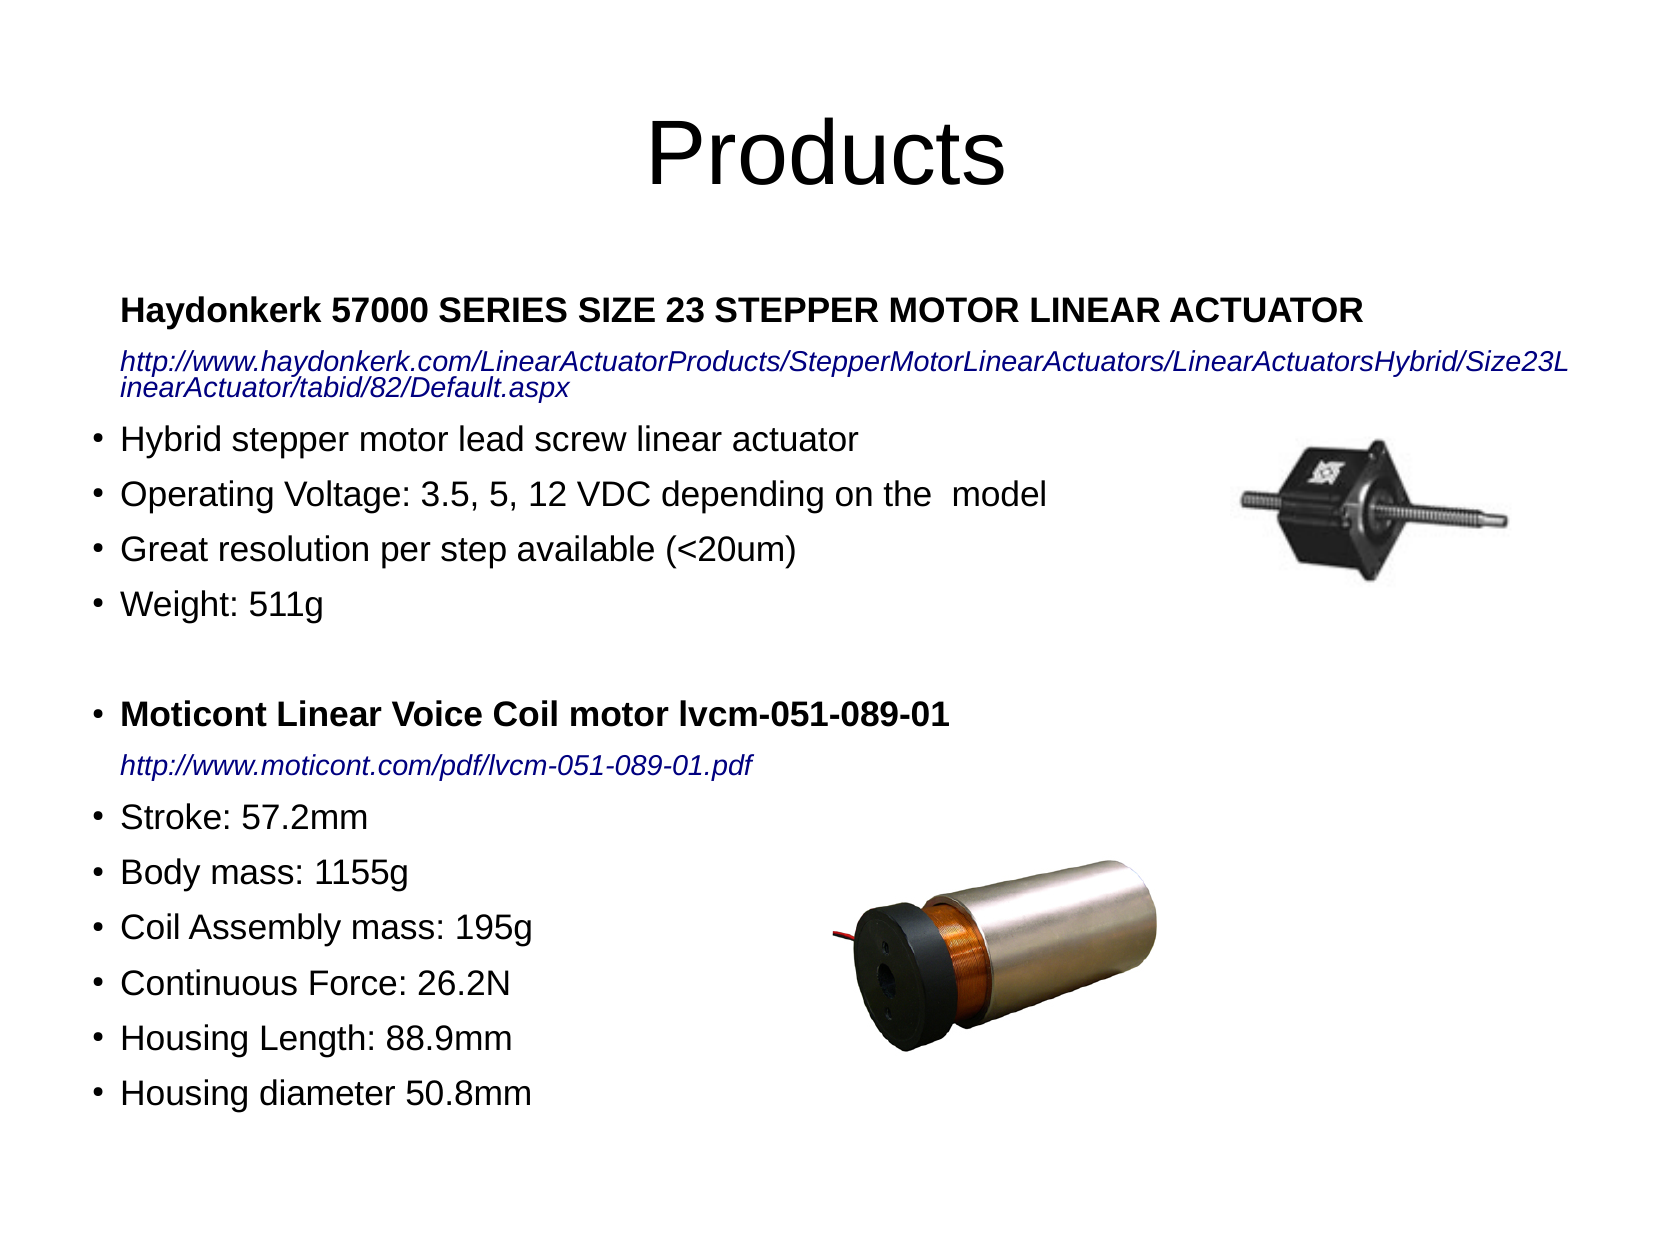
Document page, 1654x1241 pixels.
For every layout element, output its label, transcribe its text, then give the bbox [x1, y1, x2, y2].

picture [825, 854, 1169, 1059]
title Products [82, 49, 1571, 257]
picture [1230, 404, 1516, 612]
list Haydonkerk 57000 SERIES SIZE 23 STEPPER MOTOR LINEAR ACTUATOR http://www.haydonkerk.com/LinearActuatorProducts/StepperMotorLinearActuators/LinearActuatorsHybrid/Size23LinearActuator/tabid/82/Default.aspx Hybrid stepper motor lead screw linear actuator Operating Voltage: 3.5, 5, 12 VDC depending on the model Great resolution per step available (<20um) Weight: 511g Moticont Linear Voice Coil motor lvcm-051-089-01 http://www.moticont.com/pdf/lvcm-051-089-01.pdf Stroke: 57.2mm Body mass: 1155g Coil Assembly mass: 195g Continuous Force: 26.2N Housing Length: 88.9mm Housing diameter 50.8mm [82, 290, 1571, 1156]
